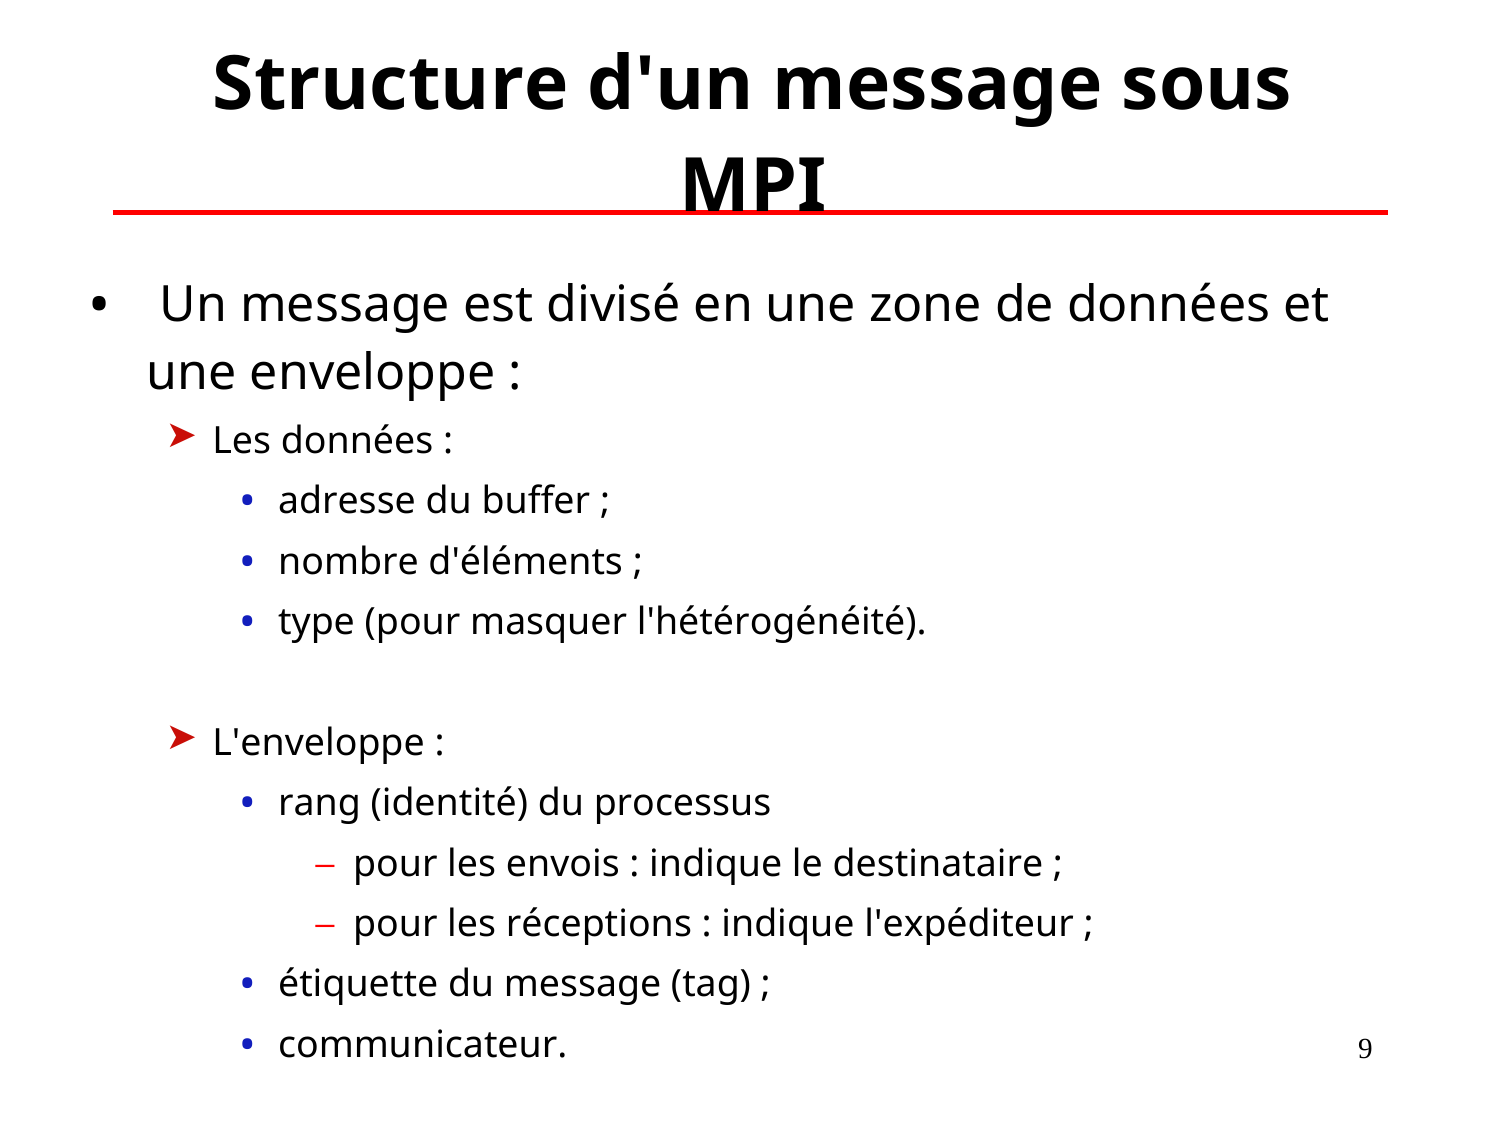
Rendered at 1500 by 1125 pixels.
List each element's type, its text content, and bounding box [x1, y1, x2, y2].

list Un message est divisé en une zone de données et une enveloppe : Les données : adresse du buffer ; nombre d'éléments ; type (pour masquer l'hétérogénéité). L'enveloppe : rang (identité) du processus pour les envois : indique le destinataire ; pour les réceptions : indique l'expéditeur ; étiquette du message (tag) ; communicateur. [75, 260, 1415, 1003]
title Structure d'un message sous MPI [115, 37, 1391, 225]
